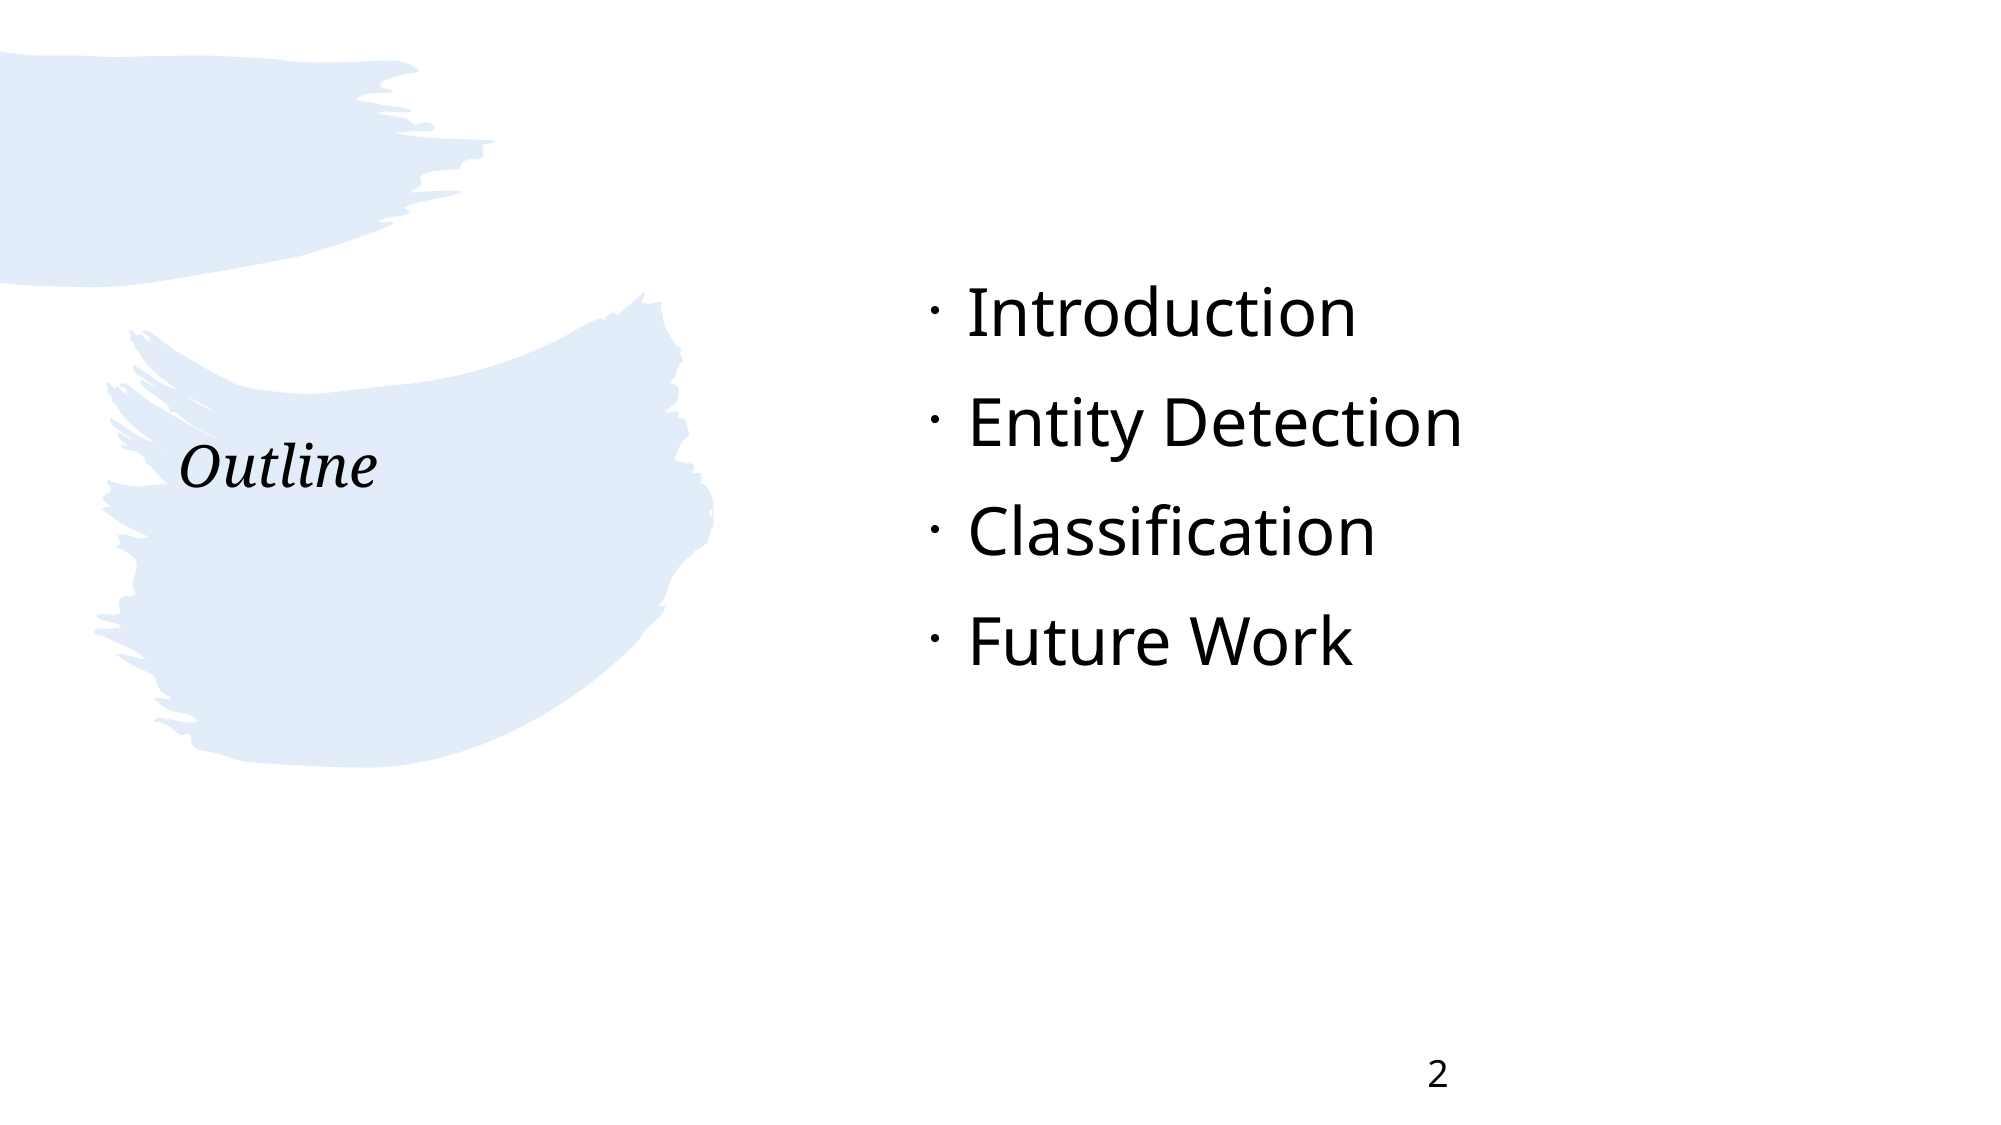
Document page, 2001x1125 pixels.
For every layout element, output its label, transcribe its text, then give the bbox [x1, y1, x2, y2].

text_box [106, 292, 715, 619]
slide_number <number> [1412, 1042, 1863, 1103]
text_box [94, 479, 600, 768]
list Introduction Entity Detection Classification Future Work [915, 262, 1698, 946]
title Outline [164, 429, 658, 676]
